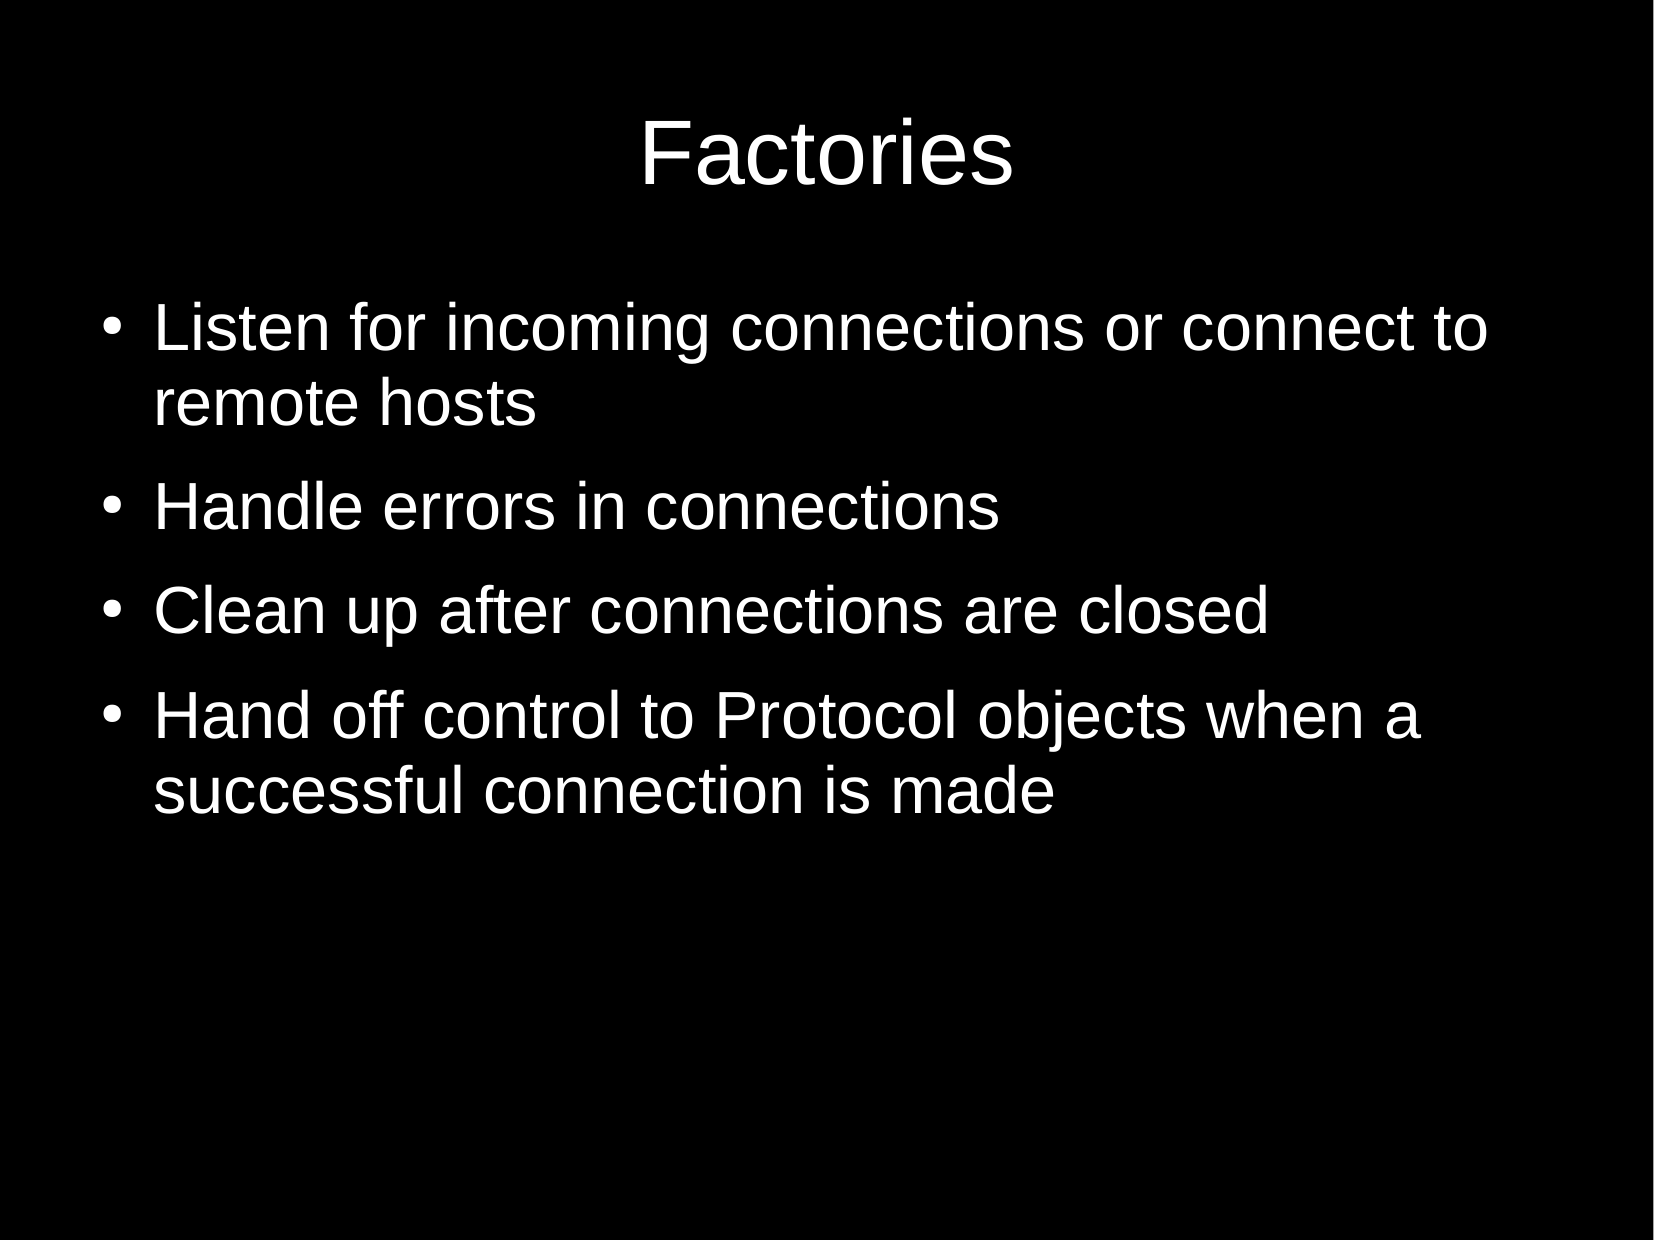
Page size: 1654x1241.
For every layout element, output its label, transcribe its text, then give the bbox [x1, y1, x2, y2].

list Listen for incoming connections or connect to remote hosts Handle errors in connections Clean up after connections are closed Hand off control to Protocol objects when a successful connection is made [82, 290, 1571, 1094]
title Factories [82, 56, 1571, 250]
